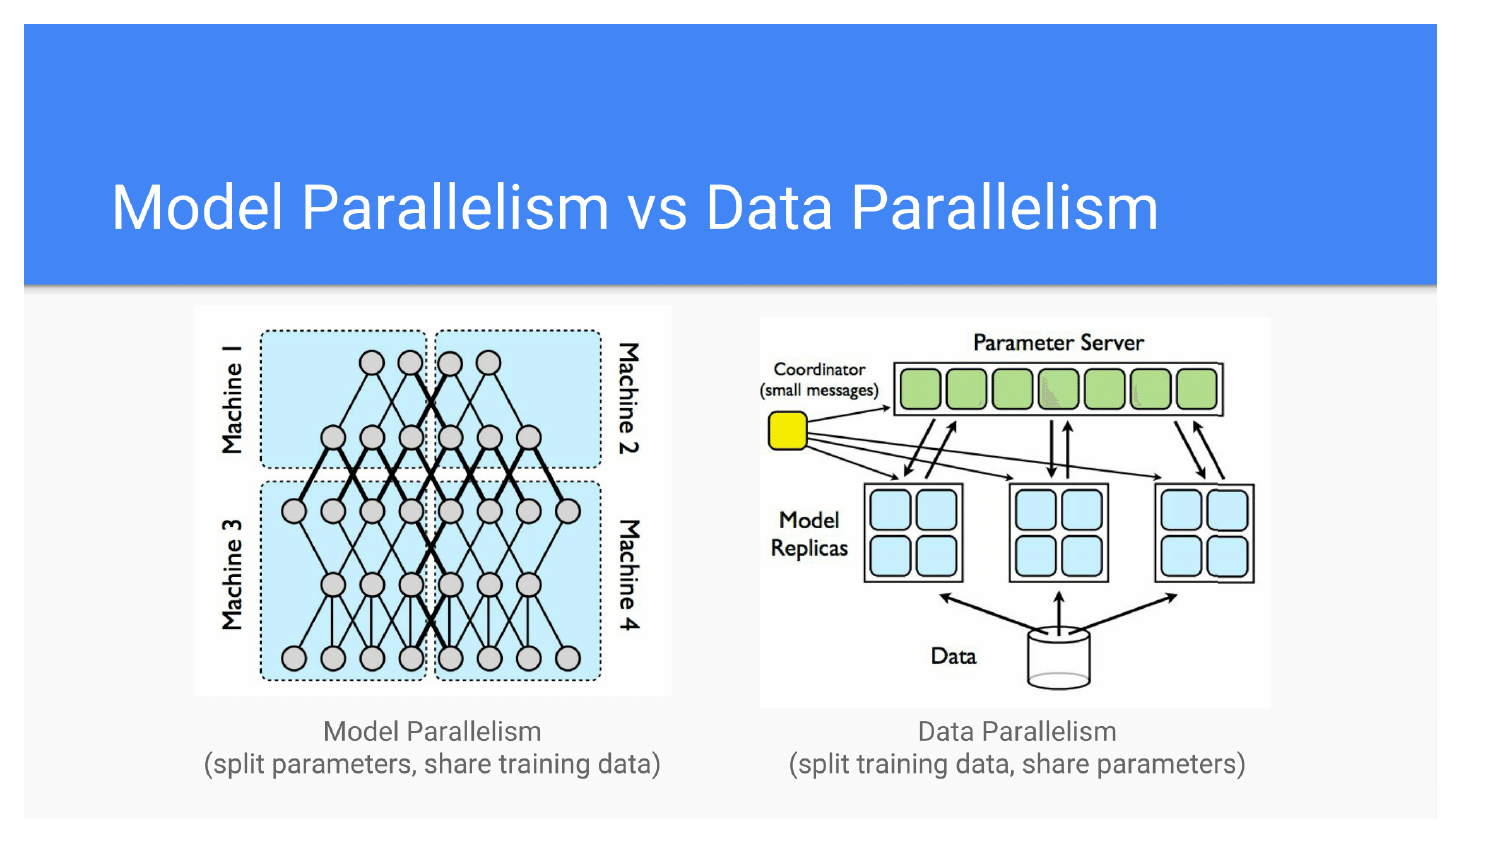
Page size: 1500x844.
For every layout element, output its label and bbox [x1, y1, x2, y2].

picture [24, 24, 1437, 819]
